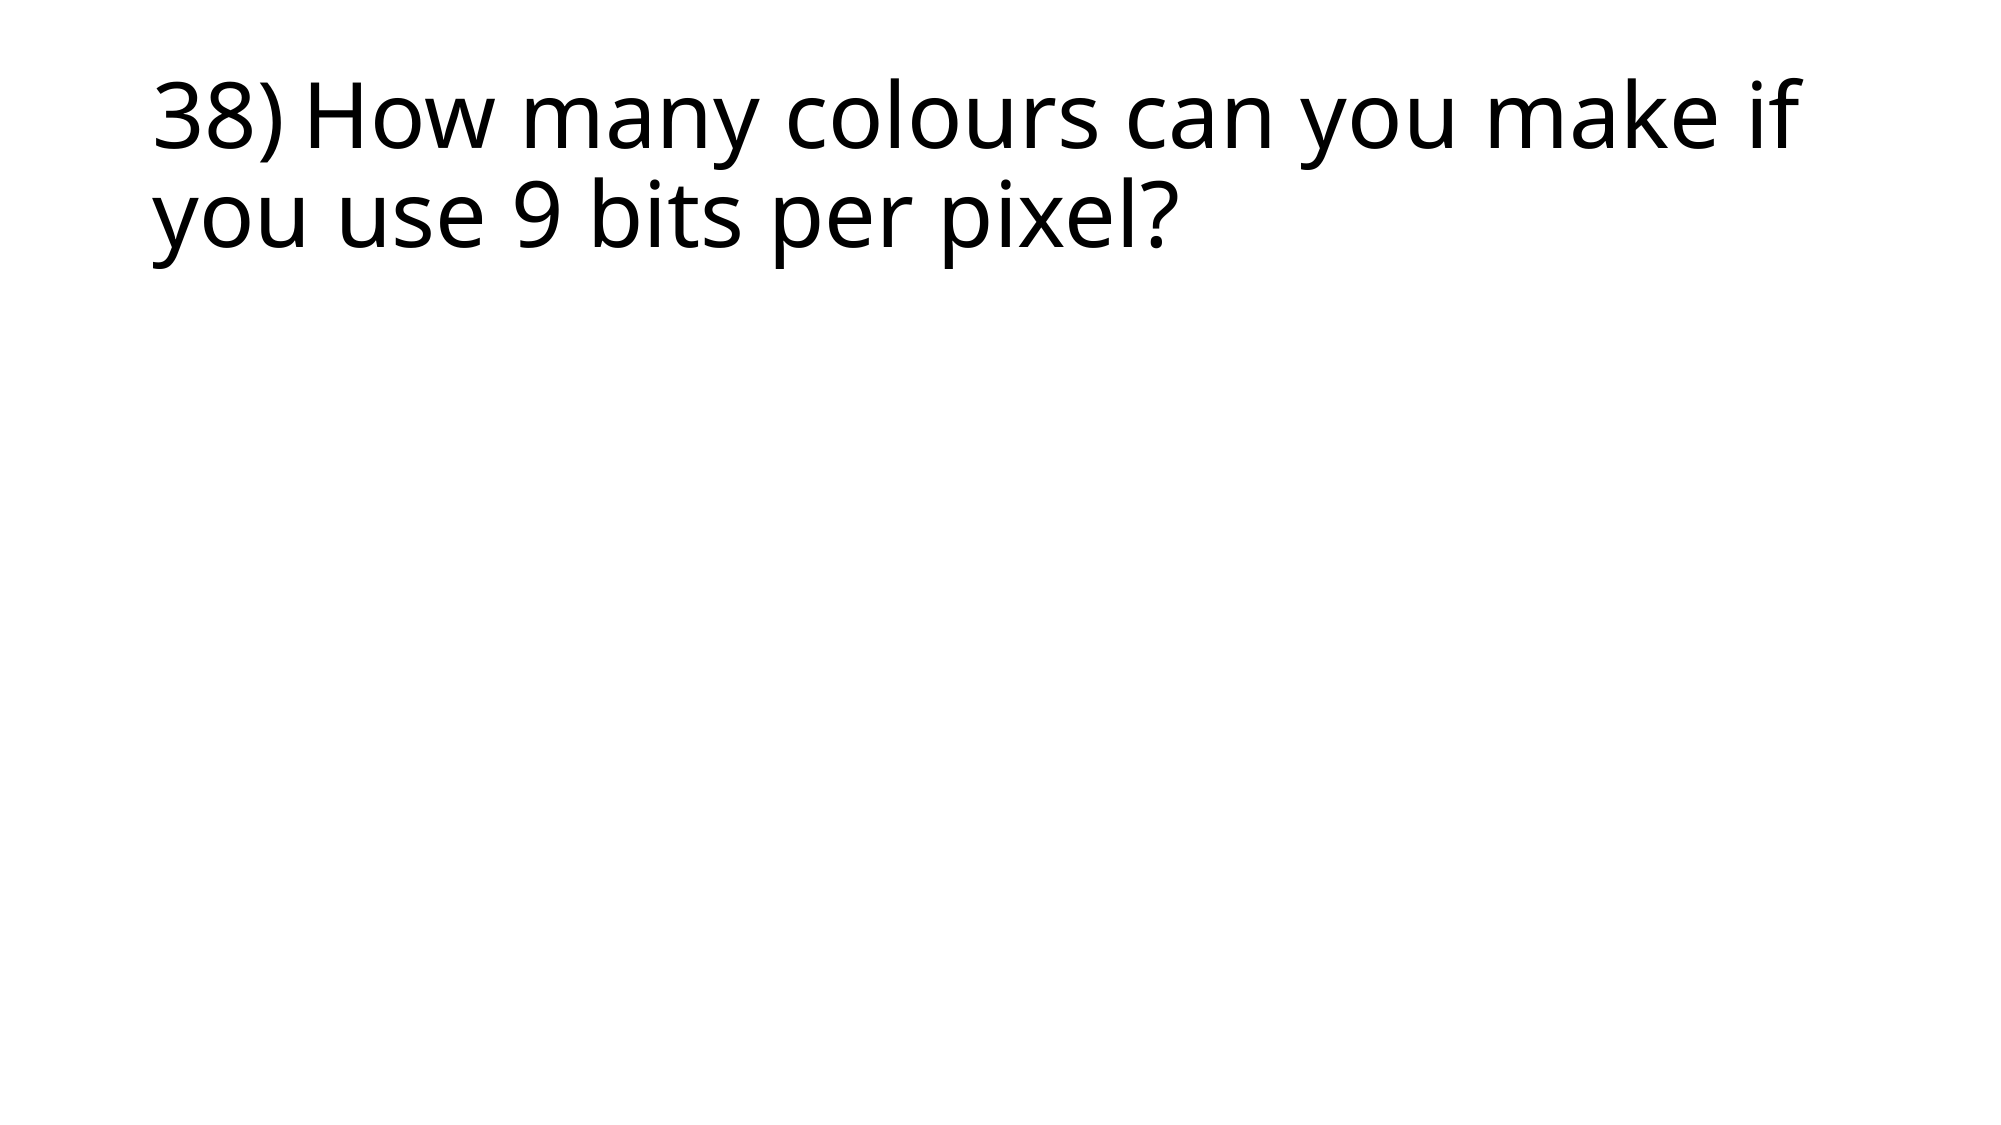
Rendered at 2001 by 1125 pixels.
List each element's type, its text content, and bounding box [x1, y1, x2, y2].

title 38) How many colours can you make if you use 9 bits per pixel? [137, 59, 1863, 278]
